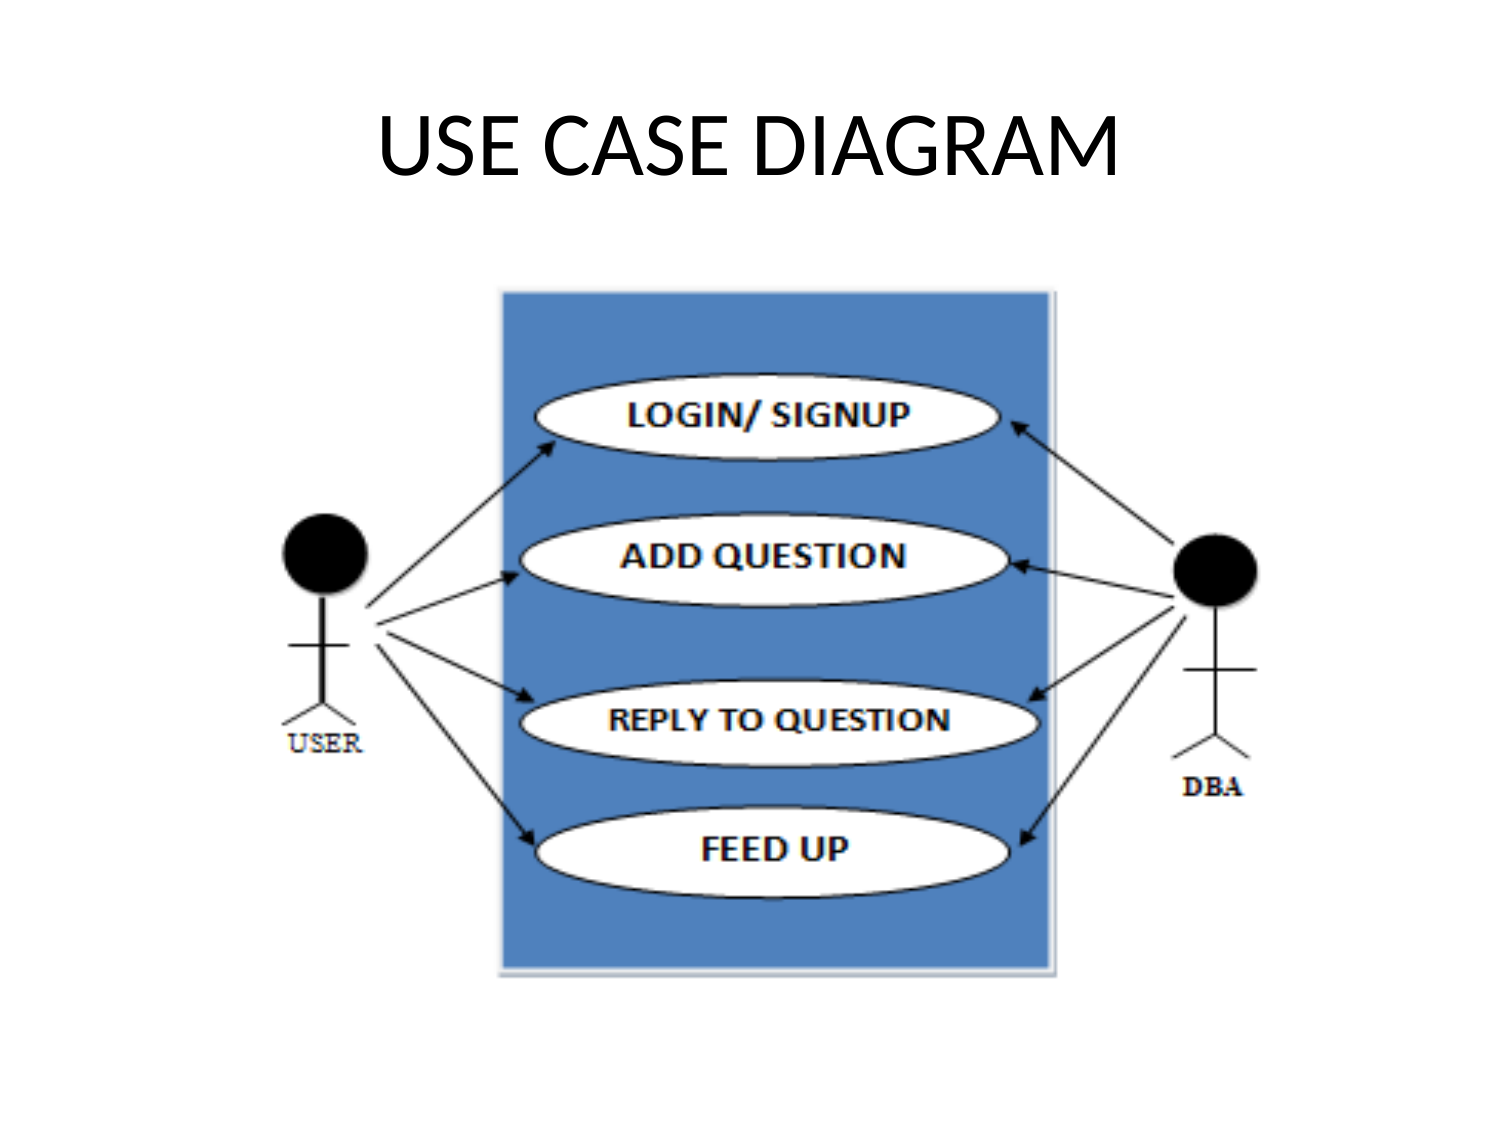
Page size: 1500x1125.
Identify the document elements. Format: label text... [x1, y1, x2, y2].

picture [246, 246, 1301, 1125]
title USE CASE DIAGRAM [75, 45, 1425, 233]
